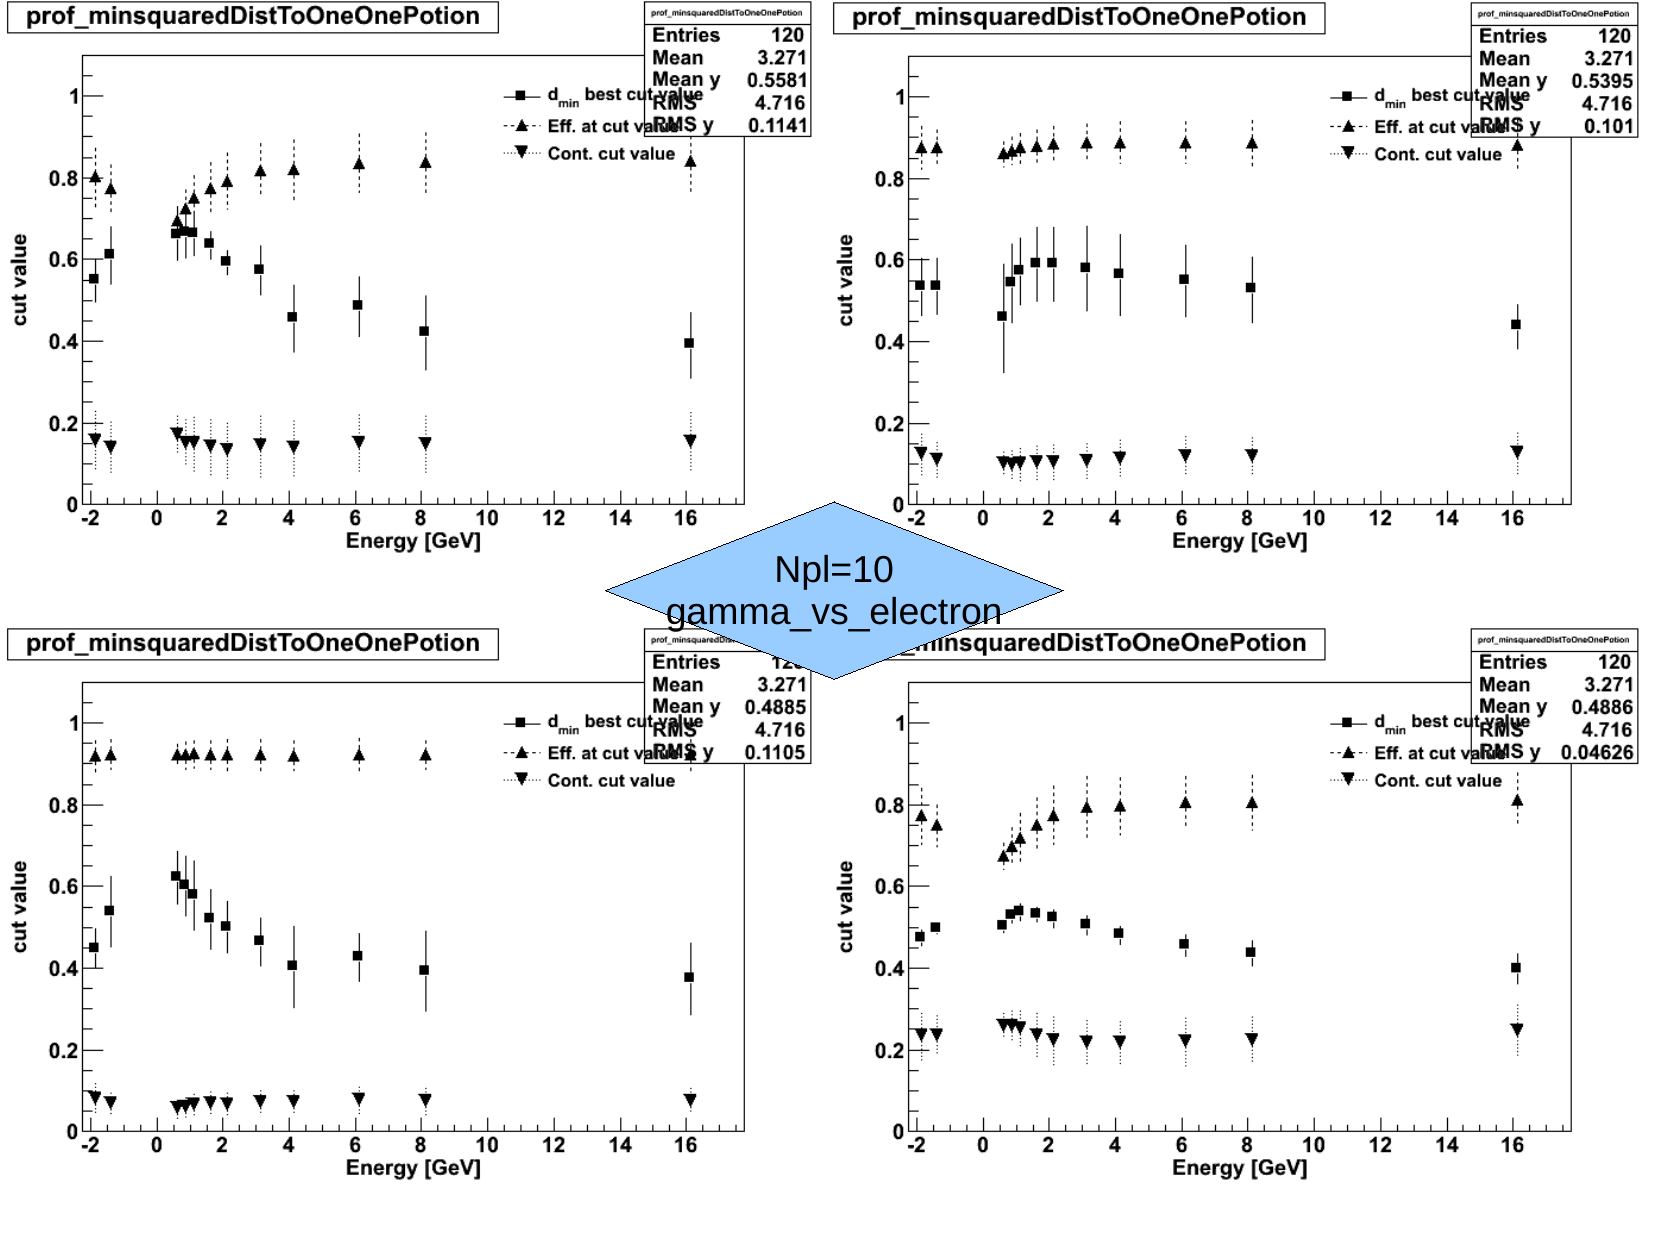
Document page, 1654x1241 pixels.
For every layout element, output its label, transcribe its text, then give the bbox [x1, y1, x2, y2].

picture [0, 626, 1654, 1188]
text_box Npl=10 gamma_vs_electron [605, 501, 1064, 680]
picture [0, 0, 1654, 562]
